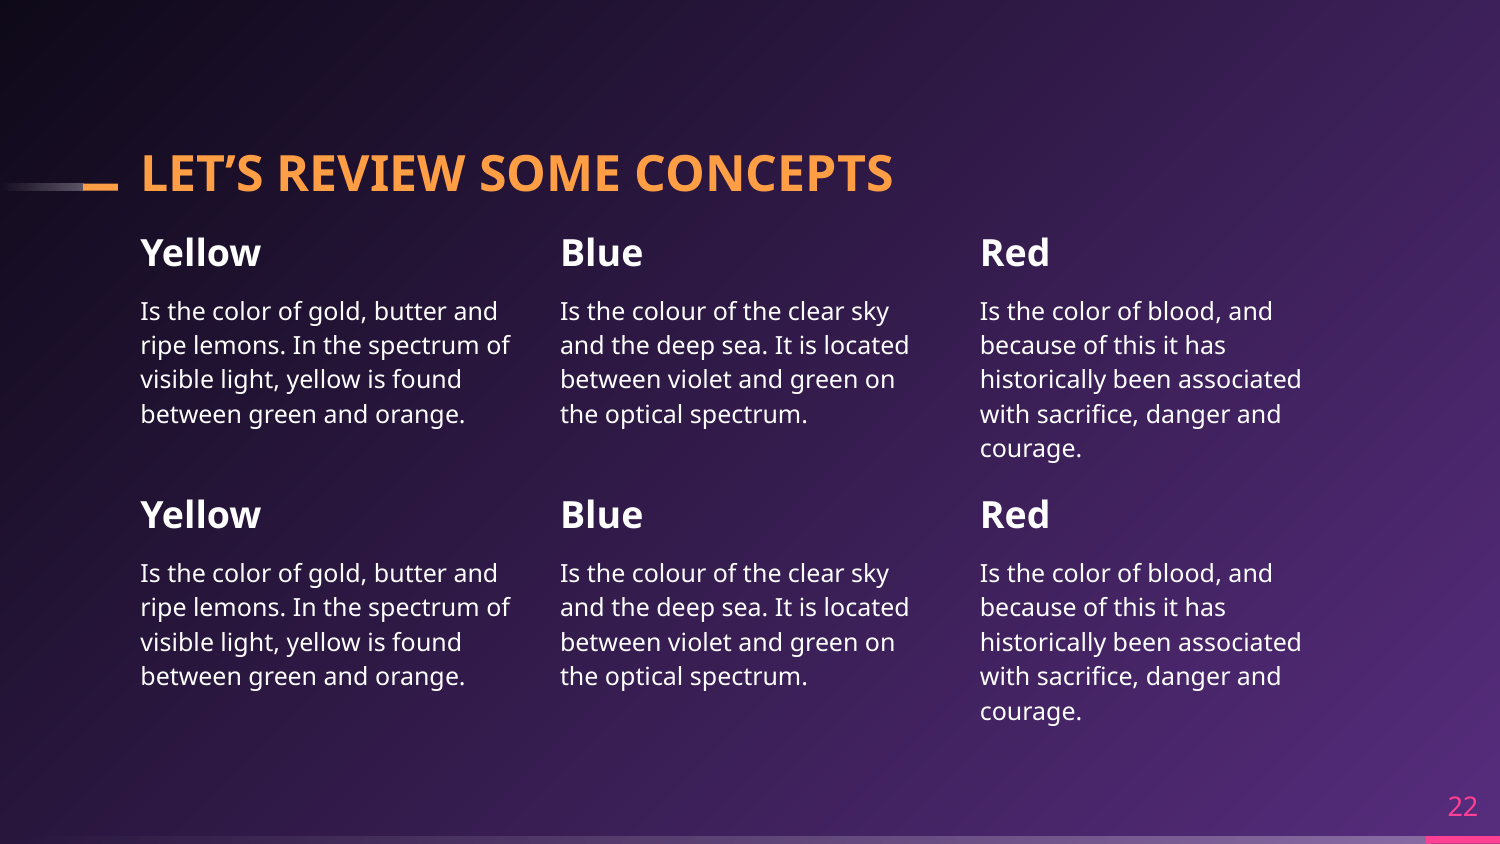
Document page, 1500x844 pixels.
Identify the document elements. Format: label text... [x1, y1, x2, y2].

title LET’S REVIEW SOME CONCEPTS [140, 137, 1360, 203]
slide_number <número> [1426, 779, 1500, 837]
list Yellow Is the color of gold, butter and ripe lemons. In the spectrum of visible light, yellow is found between green and orange. [140, 484, 521, 714]
list Red Is the color of blood, and because of this it has historically been associated with sacrifice, danger and courage. [979, 484, 1360, 714]
list Blue Is the colour of the clear sky and the deep sea. It is located between violet and green on the optical spectrum. [560, 484, 940, 714]
list Yellow Is the color of gold, butter and ripe lemons. In the spectrum of visible light, yellow is found between green and orange. [140, 222, 521, 451]
list Blue Is the colour of the clear sky and the deep sea. It is located between violet and green on the optical spectrum. [560, 222, 940, 451]
list Red Is the color of blood, and because of this it has historically been associated with sacrifice, danger and courage. [979, 222, 1360, 451]
